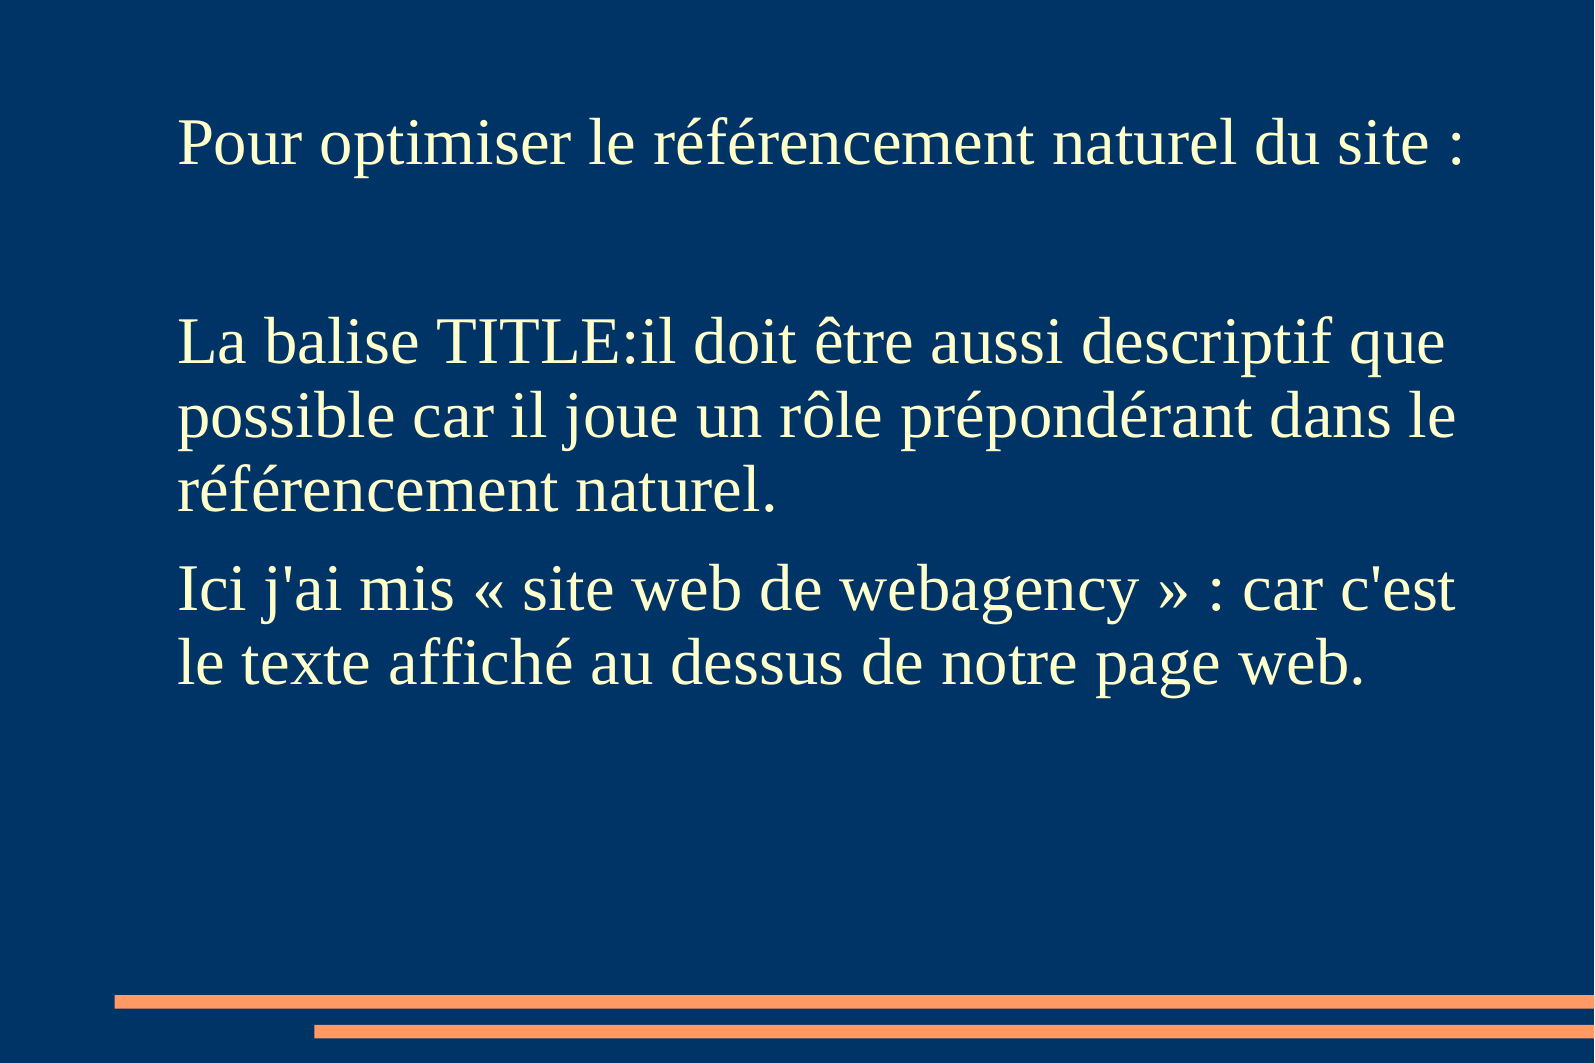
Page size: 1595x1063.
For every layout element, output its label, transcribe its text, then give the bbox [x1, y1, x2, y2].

list Pour optimiser le référencement naturel du site : La balise TITLE:il doit être aussi descriptif que possible car il joue un rôle prépondérant dans le référencement naturel. Ici j'ai mis « site web de webagency » : car c'est le texte affiché au dessus de notre page web. [106, 105, 1494, 971]
